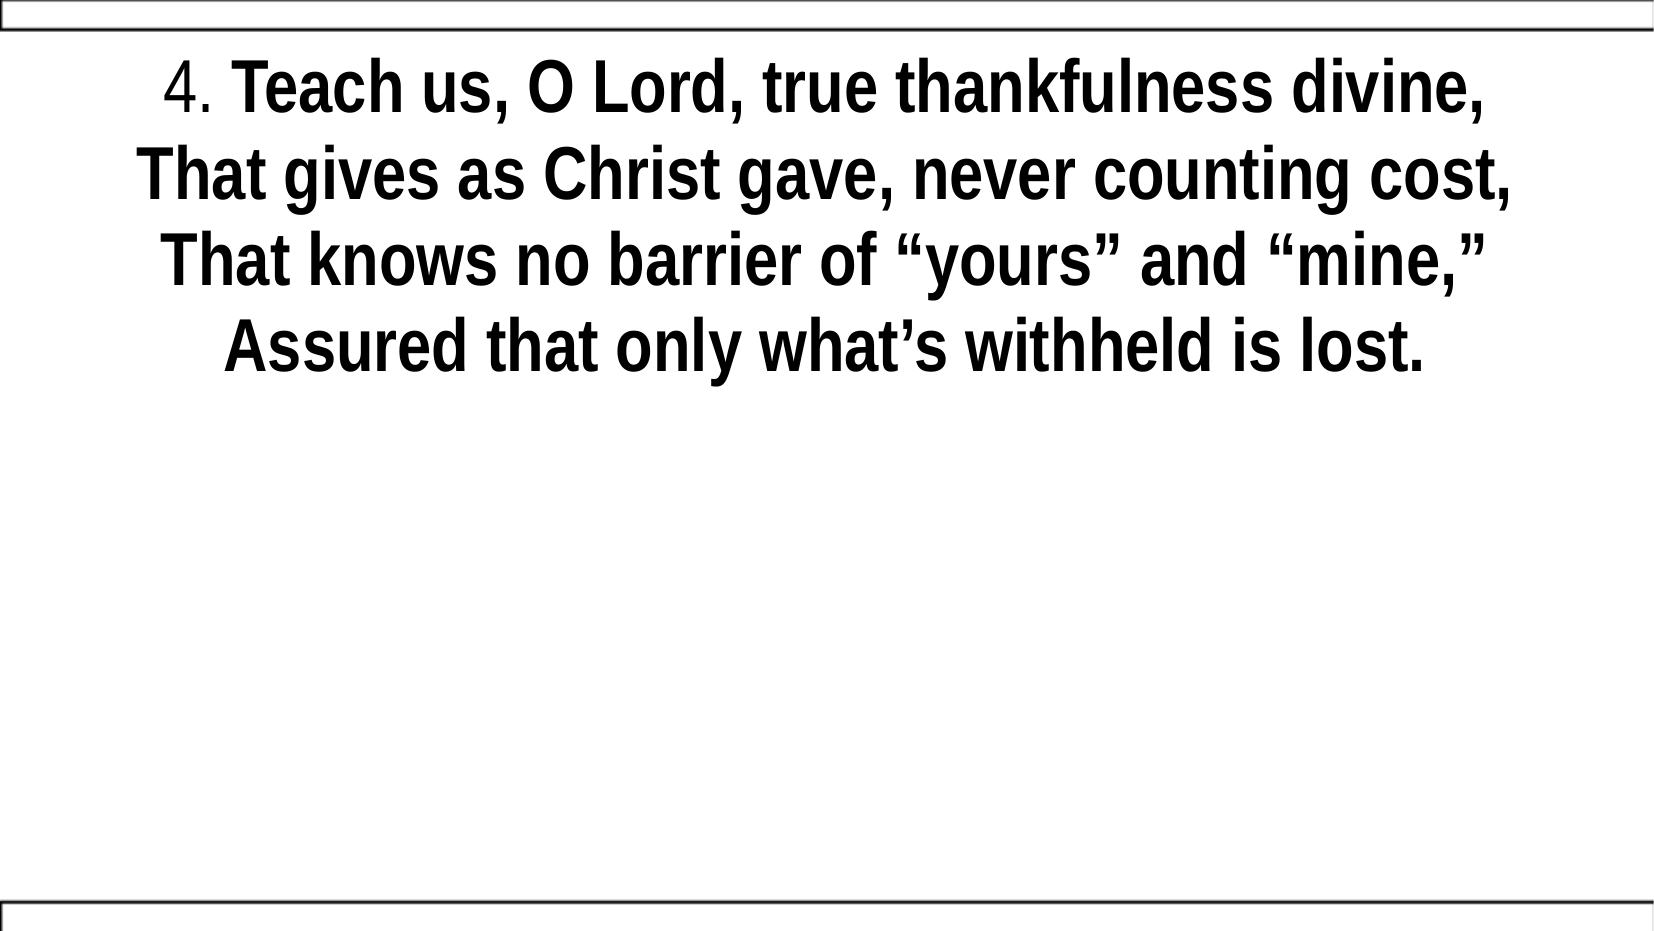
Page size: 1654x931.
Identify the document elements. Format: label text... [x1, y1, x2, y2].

text_box 4. Teach us, O Lord, true thankfulness divine, That gives as Christ gave, never counting cost, That knows no barrier of “yours” and “mine,” Assured that only what’s withheld is lost. [75, 35, 1576, 406]
picture [0, 0, 1654, 931]
